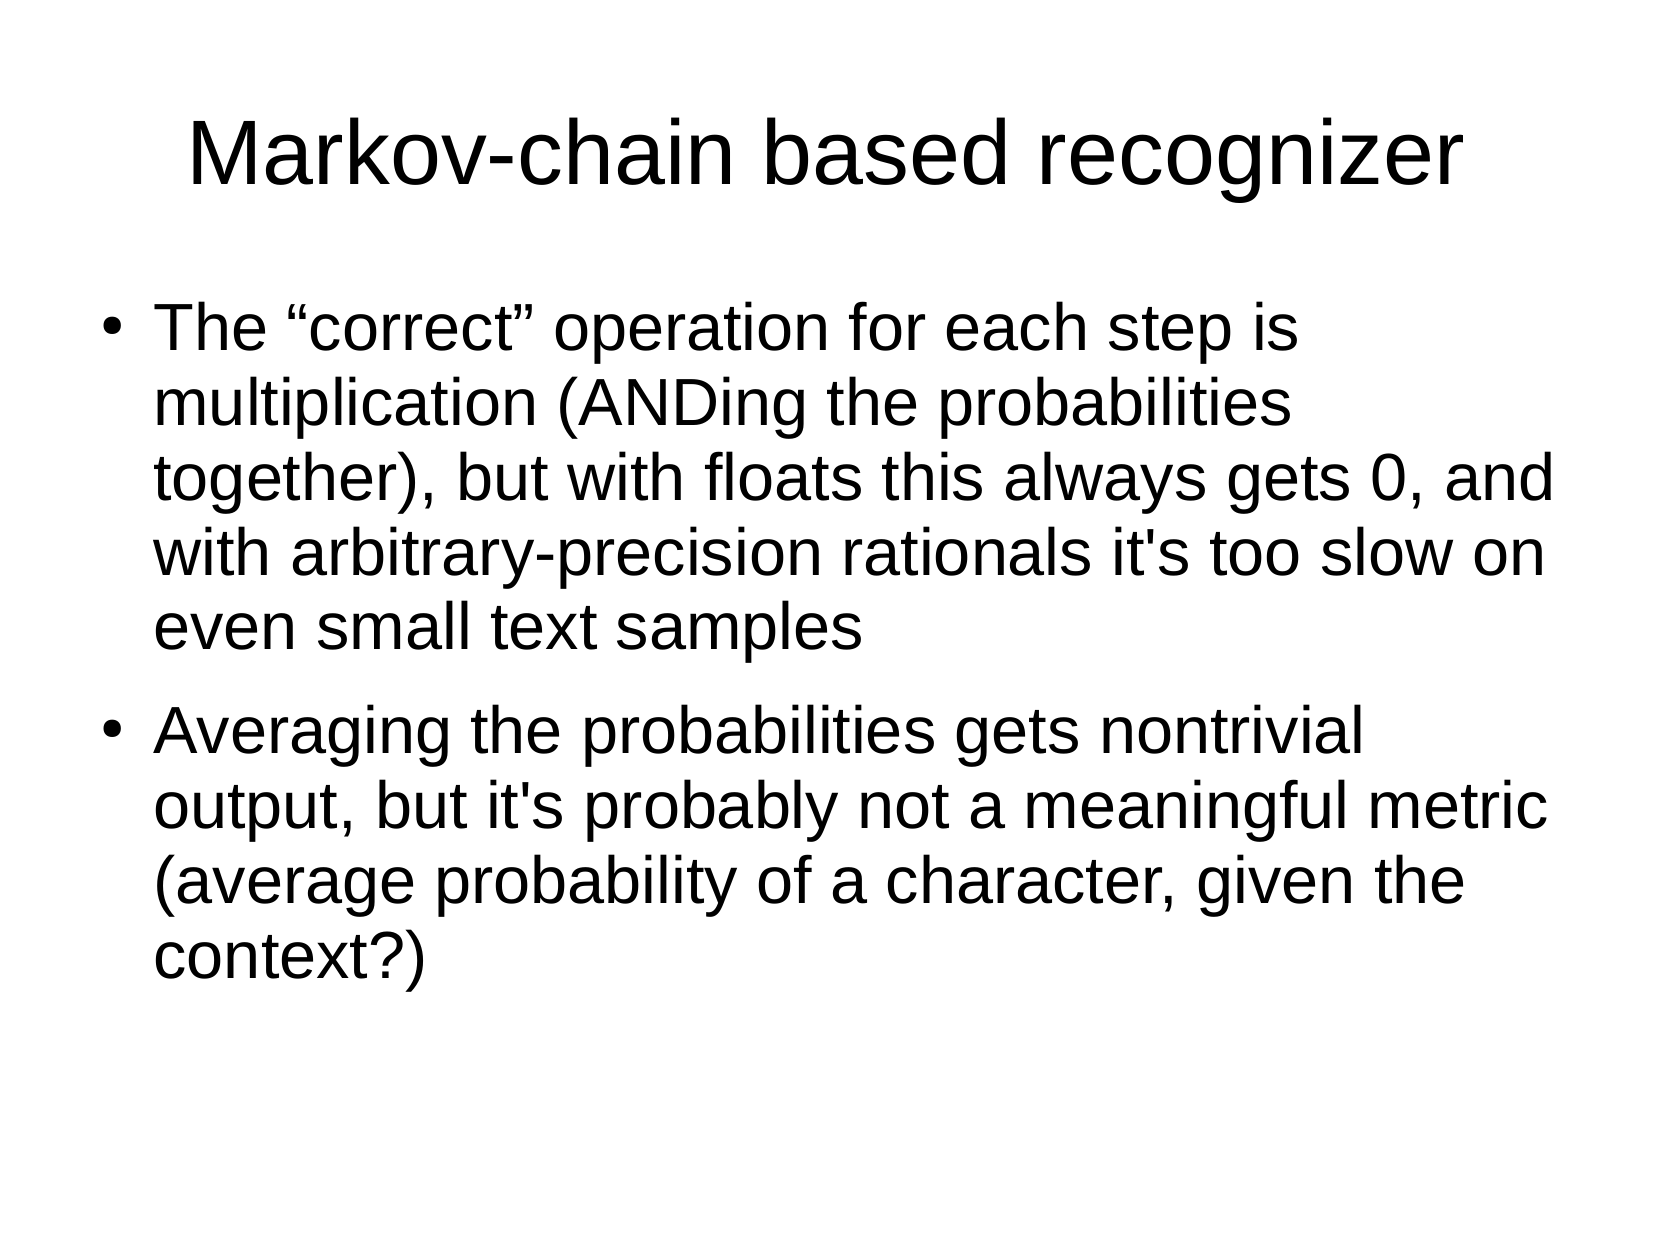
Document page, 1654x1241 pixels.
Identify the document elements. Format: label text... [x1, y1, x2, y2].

list The “correct” operation for each step is multiplication (ANDing the probabilities together), but with floats this always gets 0, and with arbitrary-precision rationals it's too slow on even small text samples Averaging the probabilities gets nontrivial output, but it's probably not a meaningful metric (average probability of a character, given the context?) [82, 290, 1571, 1109]
title Markov-chain based recognizer [82, 49, 1571, 257]
